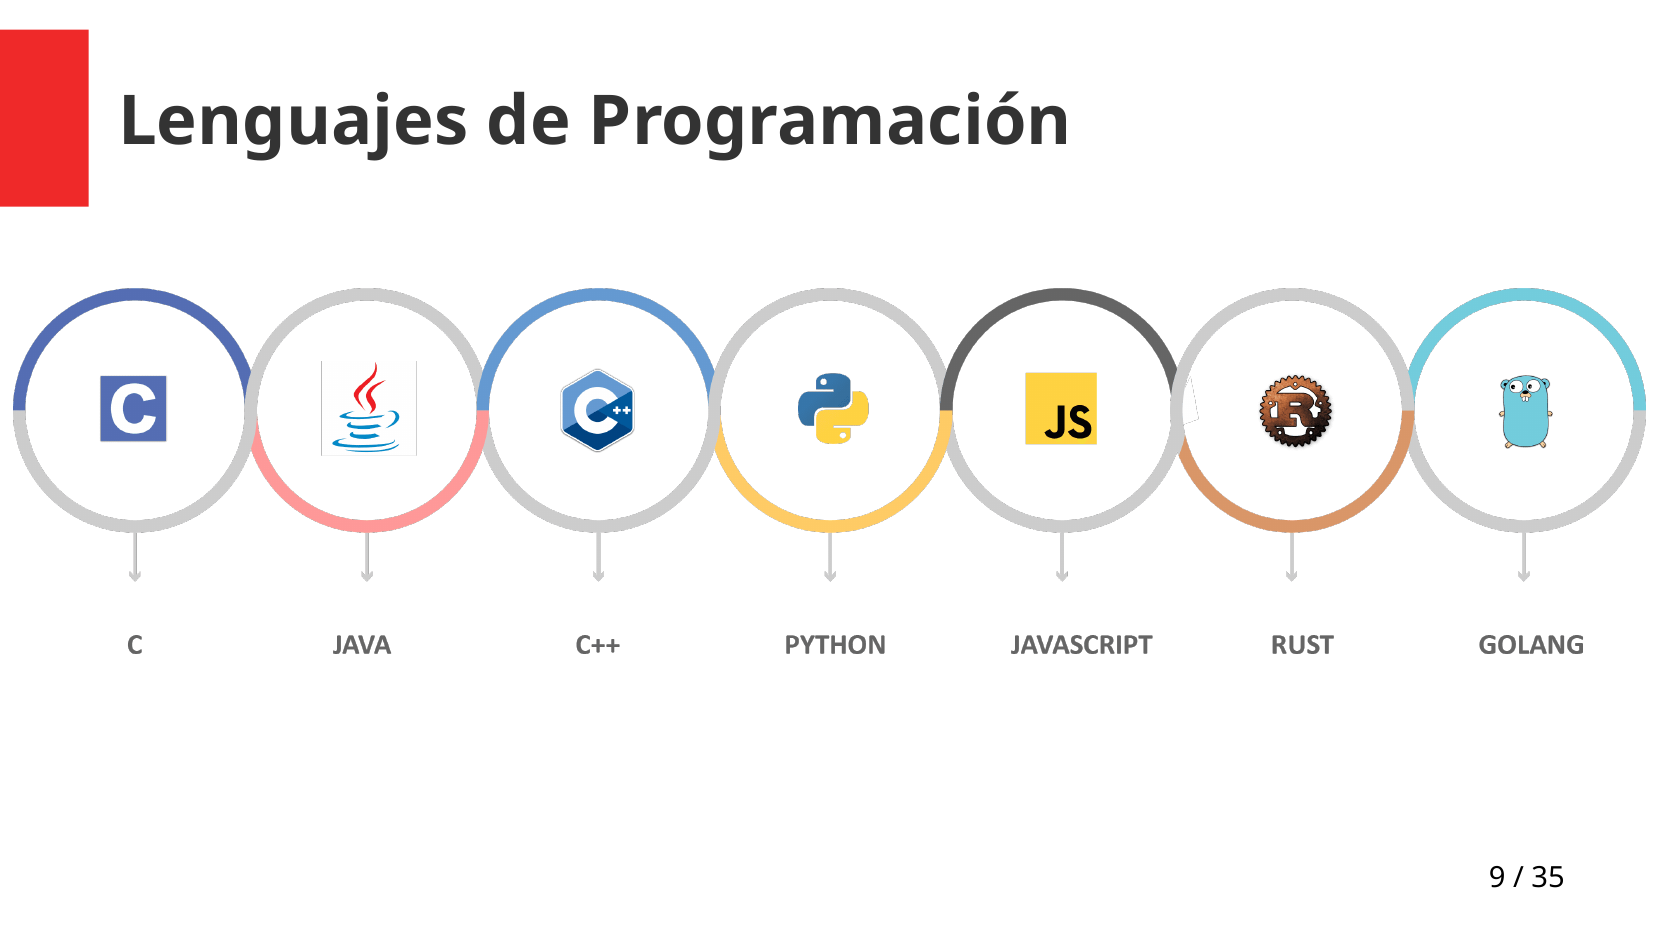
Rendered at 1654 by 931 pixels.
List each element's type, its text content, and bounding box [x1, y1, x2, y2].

title Lenguajes de Programación [118, 29, 1595, 207]
picture [0, 219, 1654, 709]
